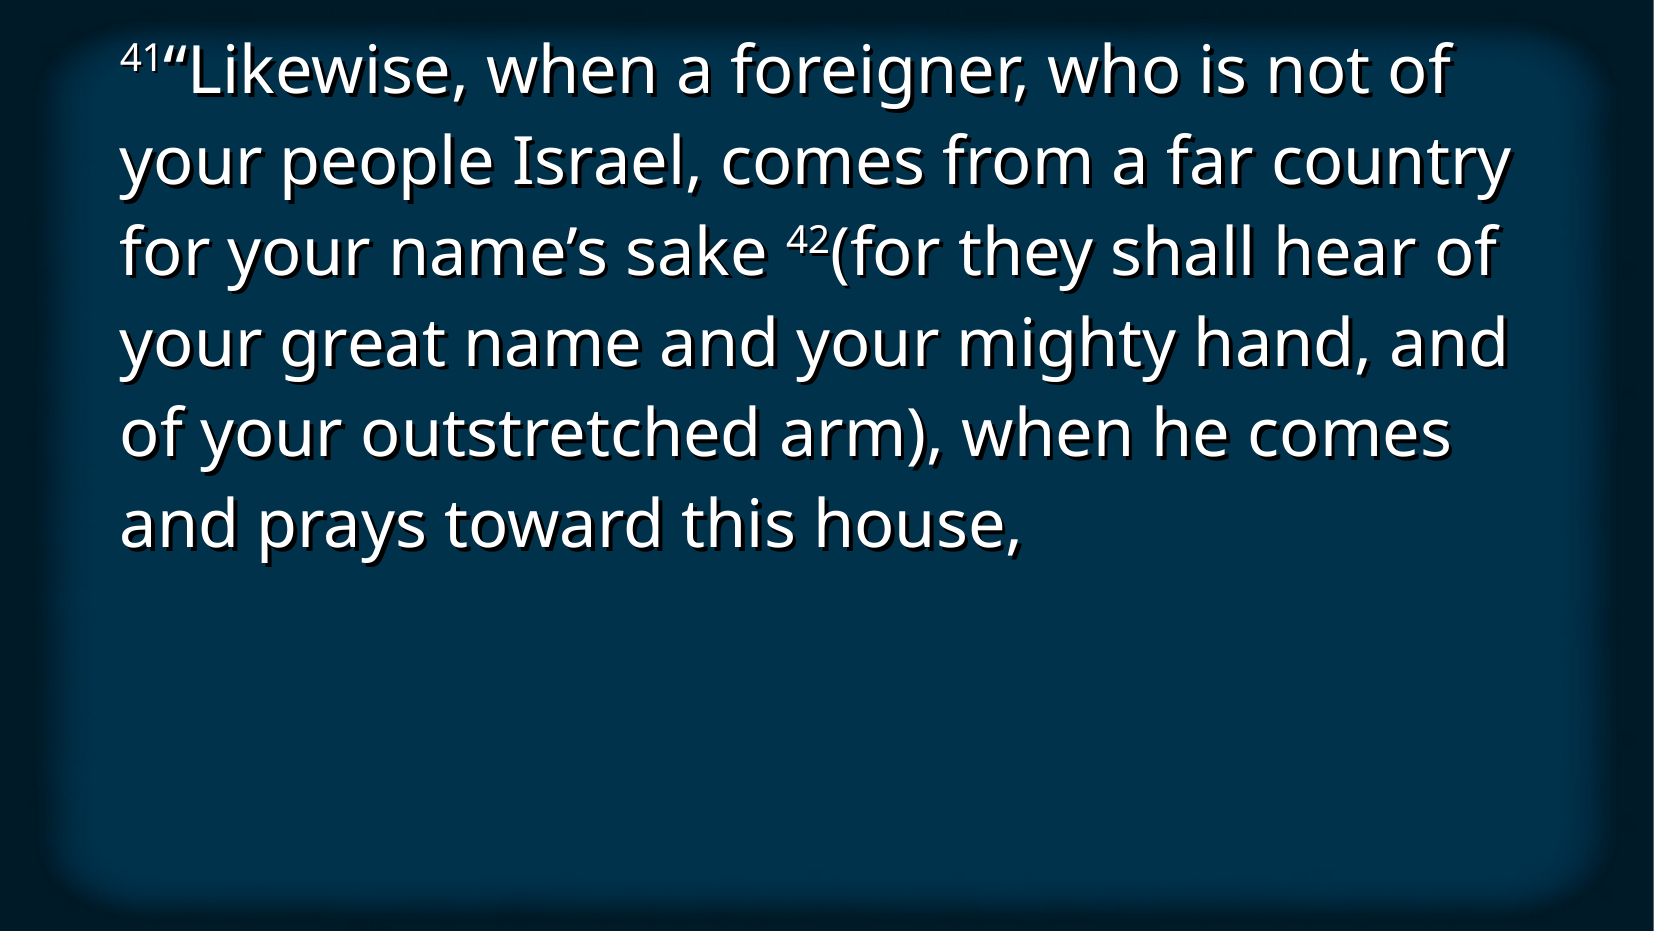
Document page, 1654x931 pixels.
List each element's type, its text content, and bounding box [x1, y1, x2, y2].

text_box 41“Likewise, when a foreigner, who is not of your people Israel, comes from a far country for your name’s sake 42(for they shall hear of your great name and your mighty hand, and of your outstretched arm), when he comes and prays toward this house, [105, 15, 1561, 563]
picture [0, 0, 1654, 931]
